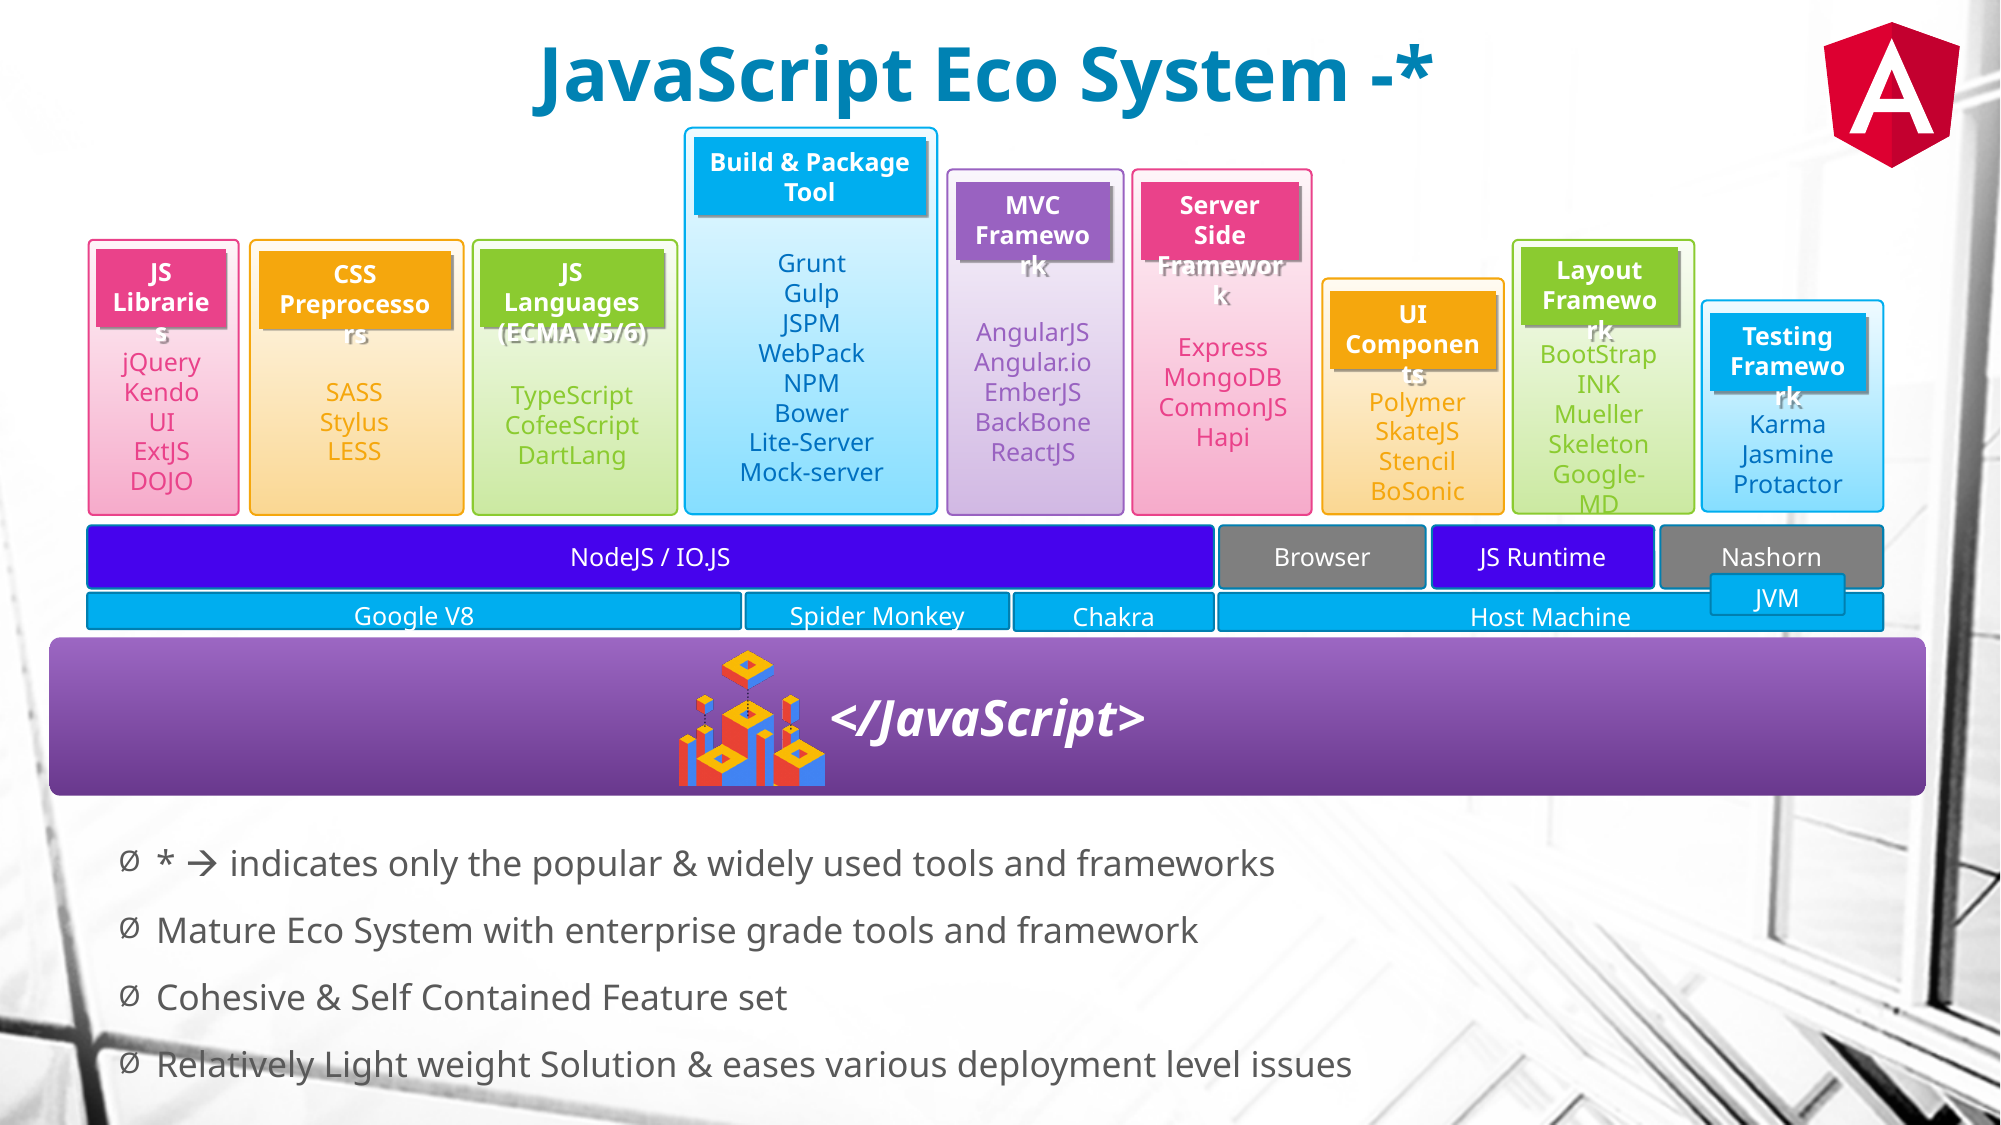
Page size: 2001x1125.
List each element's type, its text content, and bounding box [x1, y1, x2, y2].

text_box Server Side Framework [1141, 182, 1299, 260]
text_box JS Languages (ECMA V5/6) [480, 249, 664, 327]
text_box Google V8 [87, 592, 742, 629]
text_box [947, 169, 1124, 515]
text_box Build & Package Tool [694, 137, 926, 215]
text_box Express MongoDB CommonJS Hapi [1141, 272, 1306, 511]
text_box [472, 239, 678, 515]
text_box TypeScript CofeeScript DartLang [480, 335, 664, 514]
list *  indicates only the popular & widely used tools and frameworks Mature Eco System with enterprise grade tools and framework Cohesive & Self Contained Feature set Relatively Light weight Solution & eases various deployment level issues [88, 844, 1801, 1101]
text_box JS Runtime [1431, 525, 1655, 589]
text_box [1407, 369, 1417, 378]
text_box JVM [1710, 574, 1845, 615]
text_box MVC Framework [956, 182, 1110, 260]
text_box jQuery Kendo UI ExtJS DOJO [97, 331, 227, 511]
text_box </JavaScript> [49, 637, 1926, 796]
text_box NodeJS / IO.JS [87, 525, 1214, 589]
text_box Layout Framework [1521, 247, 1678, 325]
text_box Testing Framework [1710, 313, 1866, 391]
text_box [1512, 239, 1695, 514]
text_box CSS Preprocessors [259, 251, 451, 329]
text_box [88, 239, 239, 515]
text_box [684, 127, 938, 515]
text_box Karma Jasmine Protactor [1710, 400, 1866, 507]
text_box Chakra [1013, 592, 1214, 631]
text_box [1701, 300, 1884, 512]
text_box JS Libraries [96, 249, 226, 327]
text_box Grunt Gulp JSPM WebPack NPM Bower Lite-Server Mock-server [693, 224, 930, 510]
text_box SASS Stylus LESS [257, 331, 452, 511]
text_box BootStrap INK Mueller Skeleton Google-MD [1521, 331, 1677, 509]
text_box UI Components [1330, 291, 1496, 369]
text_box [1322, 278, 1504, 515]
text_box [1132, 169, 1312, 515]
picture [1800, 0, 1984, 183]
text_box Spider Monkey [745, 592, 1010, 630]
text_box Browser [1219, 525, 1426, 589]
text_box AngularJS Angular.io EmberJS BackBone ReactJS [956, 272, 1110, 511]
text_box Host Machine [1218, 592, 1884, 631]
text_box Nashorn [1660, 525, 1884, 589]
picture [679, 650, 825, 787]
text_box [249, 239, 464, 515]
text_box Polymer SkateJS Stencil BoSonic [1331, 378, 1504, 510]
title JavaScript Eco System -* [31, 22, 1800, 123]
